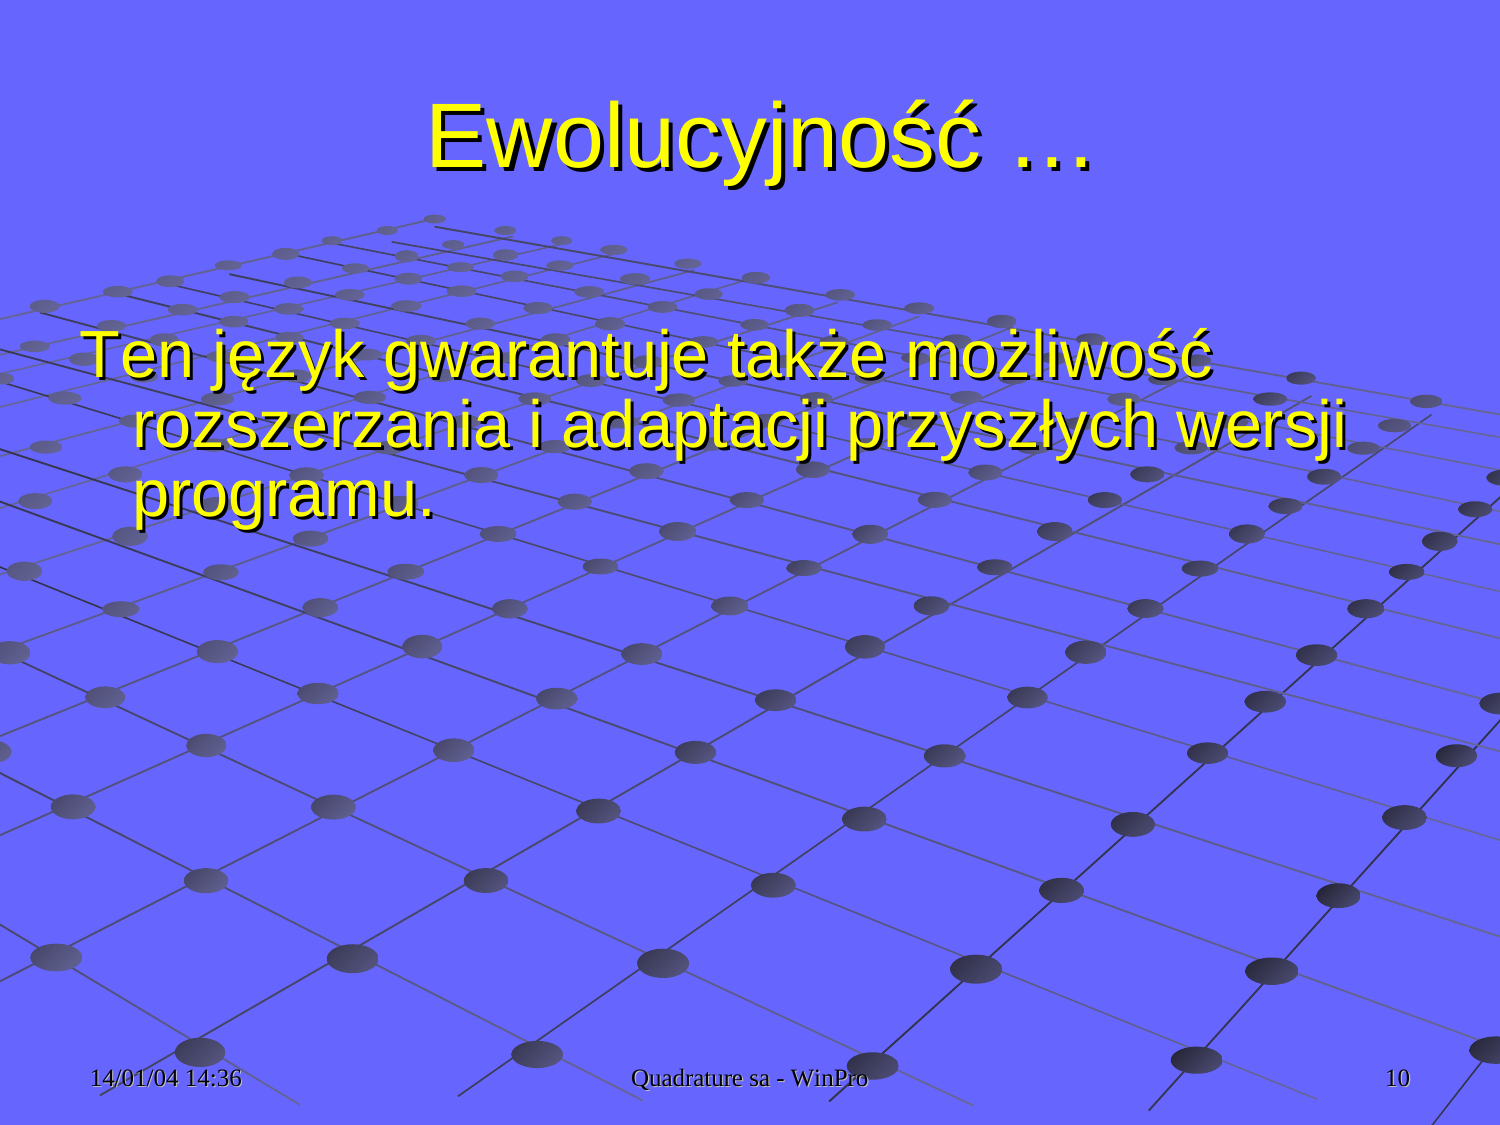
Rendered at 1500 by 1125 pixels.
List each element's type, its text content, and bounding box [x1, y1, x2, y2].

title Ewolucyjność … [75, 45, 1426, 233]
list Ten język gwarantuje także możliwość rozszerzania i adaptacji przyszłych wersji programu. [64, 314, 1415, 1083]
